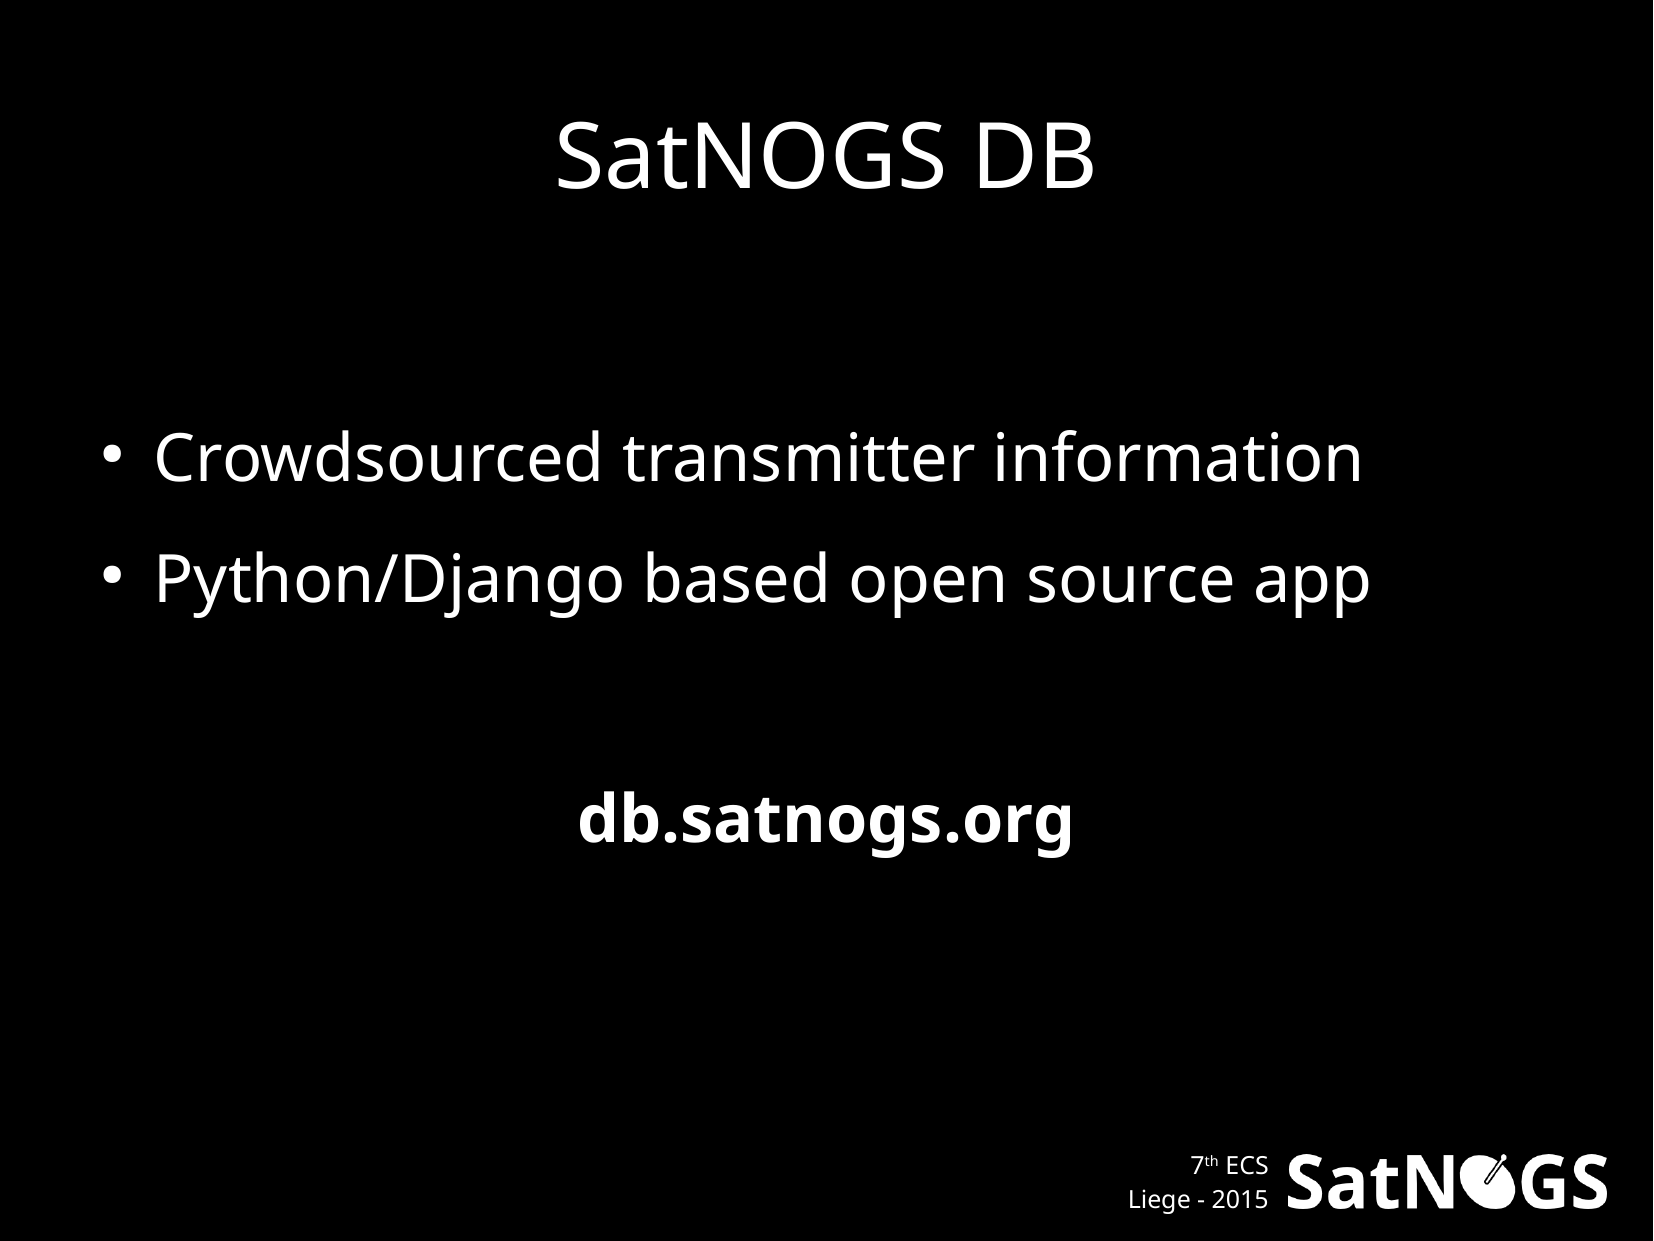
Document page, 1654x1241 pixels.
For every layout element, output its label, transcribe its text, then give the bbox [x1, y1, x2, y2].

list Crowdsourced transmitter information Python/Django based open source app db.satnogs.org [82, 290, 1571, 1010]
title SatNOGS DB [82, 49, 1571, 257]
picture [1288, 1154, 1607, 1209]
